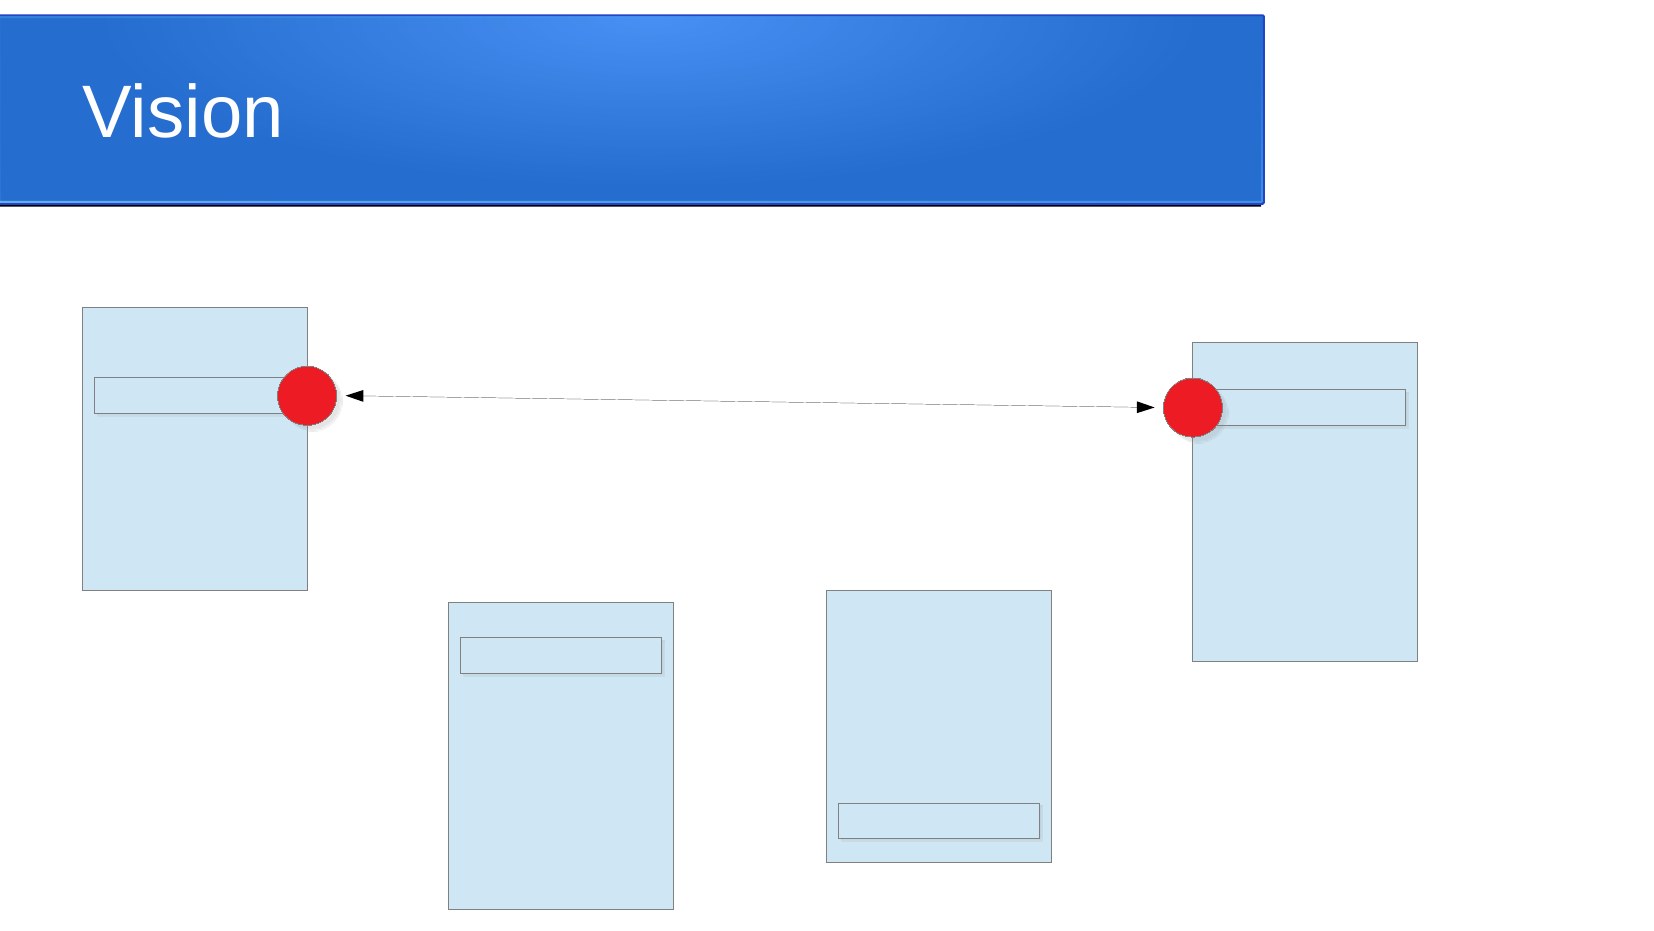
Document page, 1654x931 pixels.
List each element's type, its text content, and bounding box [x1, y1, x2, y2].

text_box [1163, 342, 1418, 662]
text_box [826, 590, 1052, 863]
text_box [448, 602, 674, 910]
text_box [82, 307, 337, 591]
title Vision [82, 35, 1235, 189]
